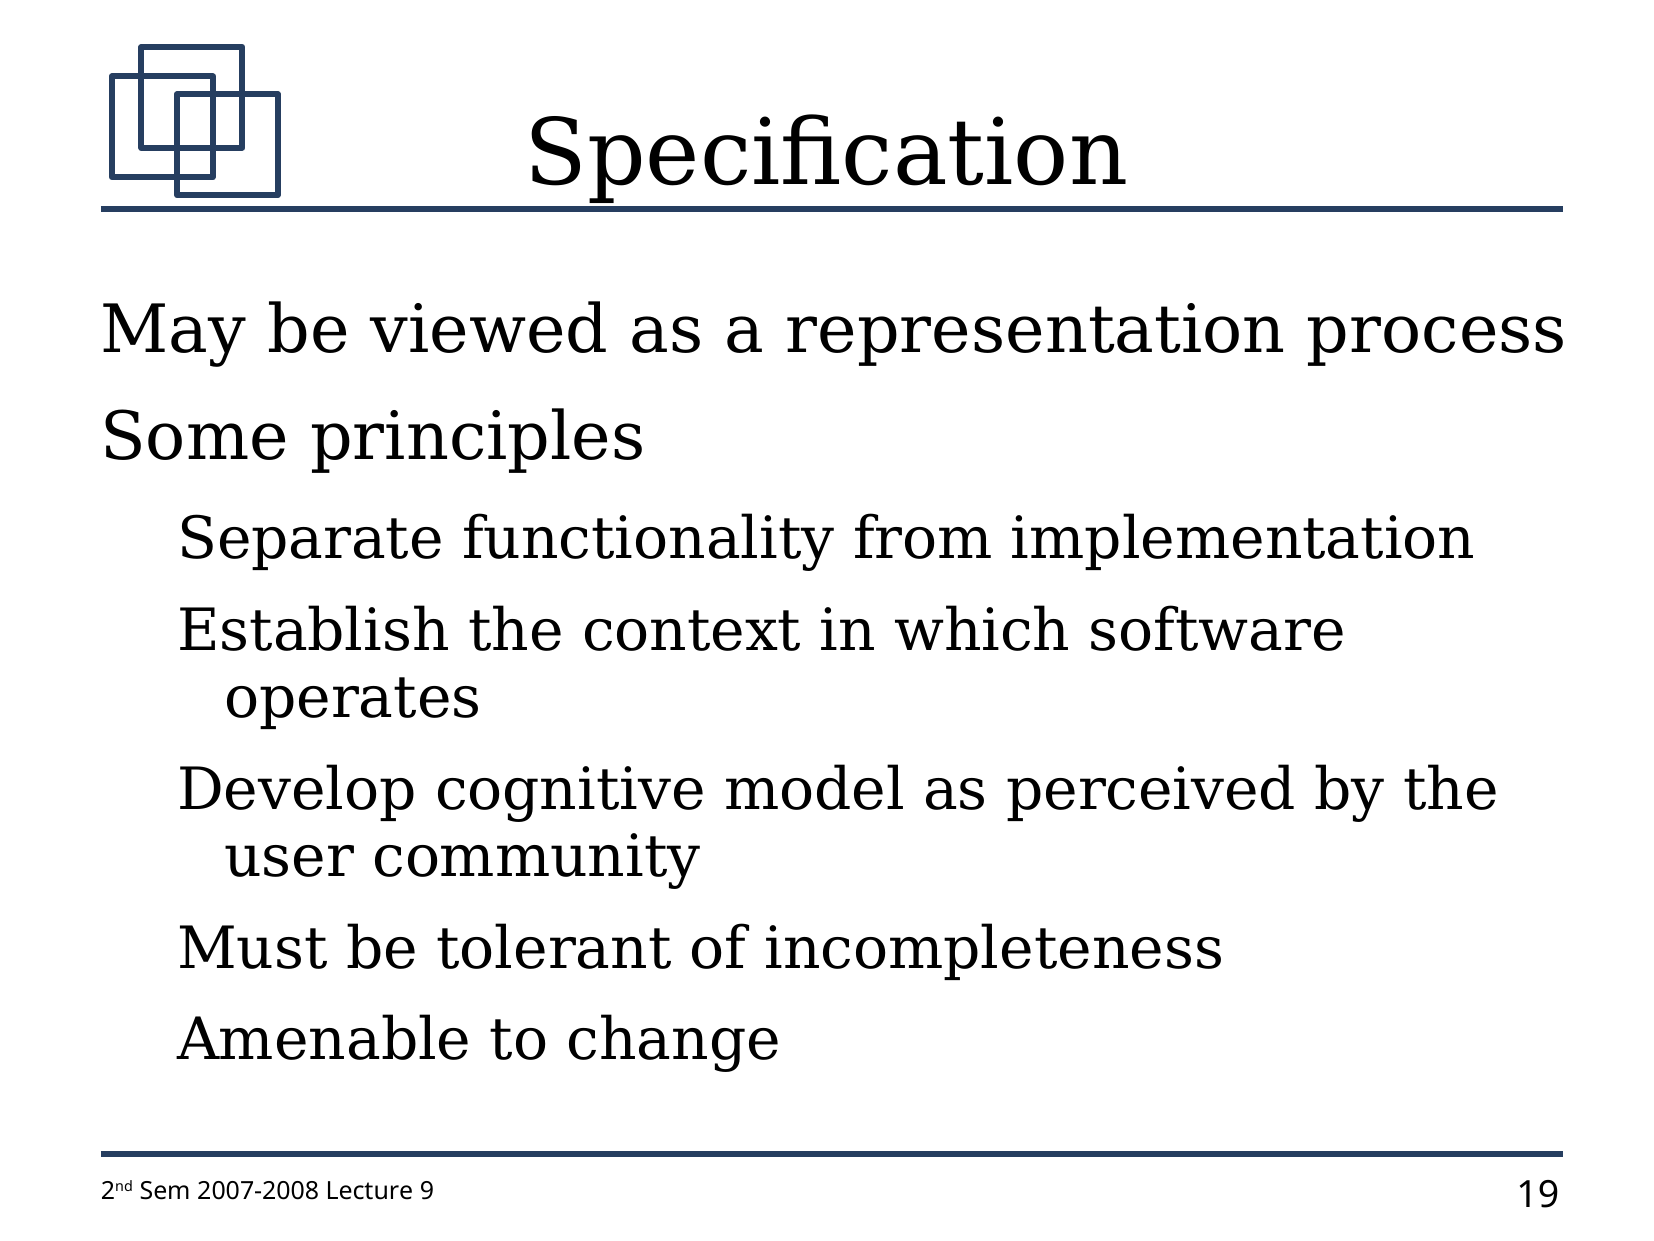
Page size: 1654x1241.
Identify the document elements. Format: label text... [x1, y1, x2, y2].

list May be viewed as a representation process Some principles Separate functionality from implementation Establish the context in which software operates Develop cognitive model as perceived by the user community Must be tolerant of incompleteness Amenable to change [82, 290, 1571, 1152]
title Specification [82, 49, 1571, 257]
